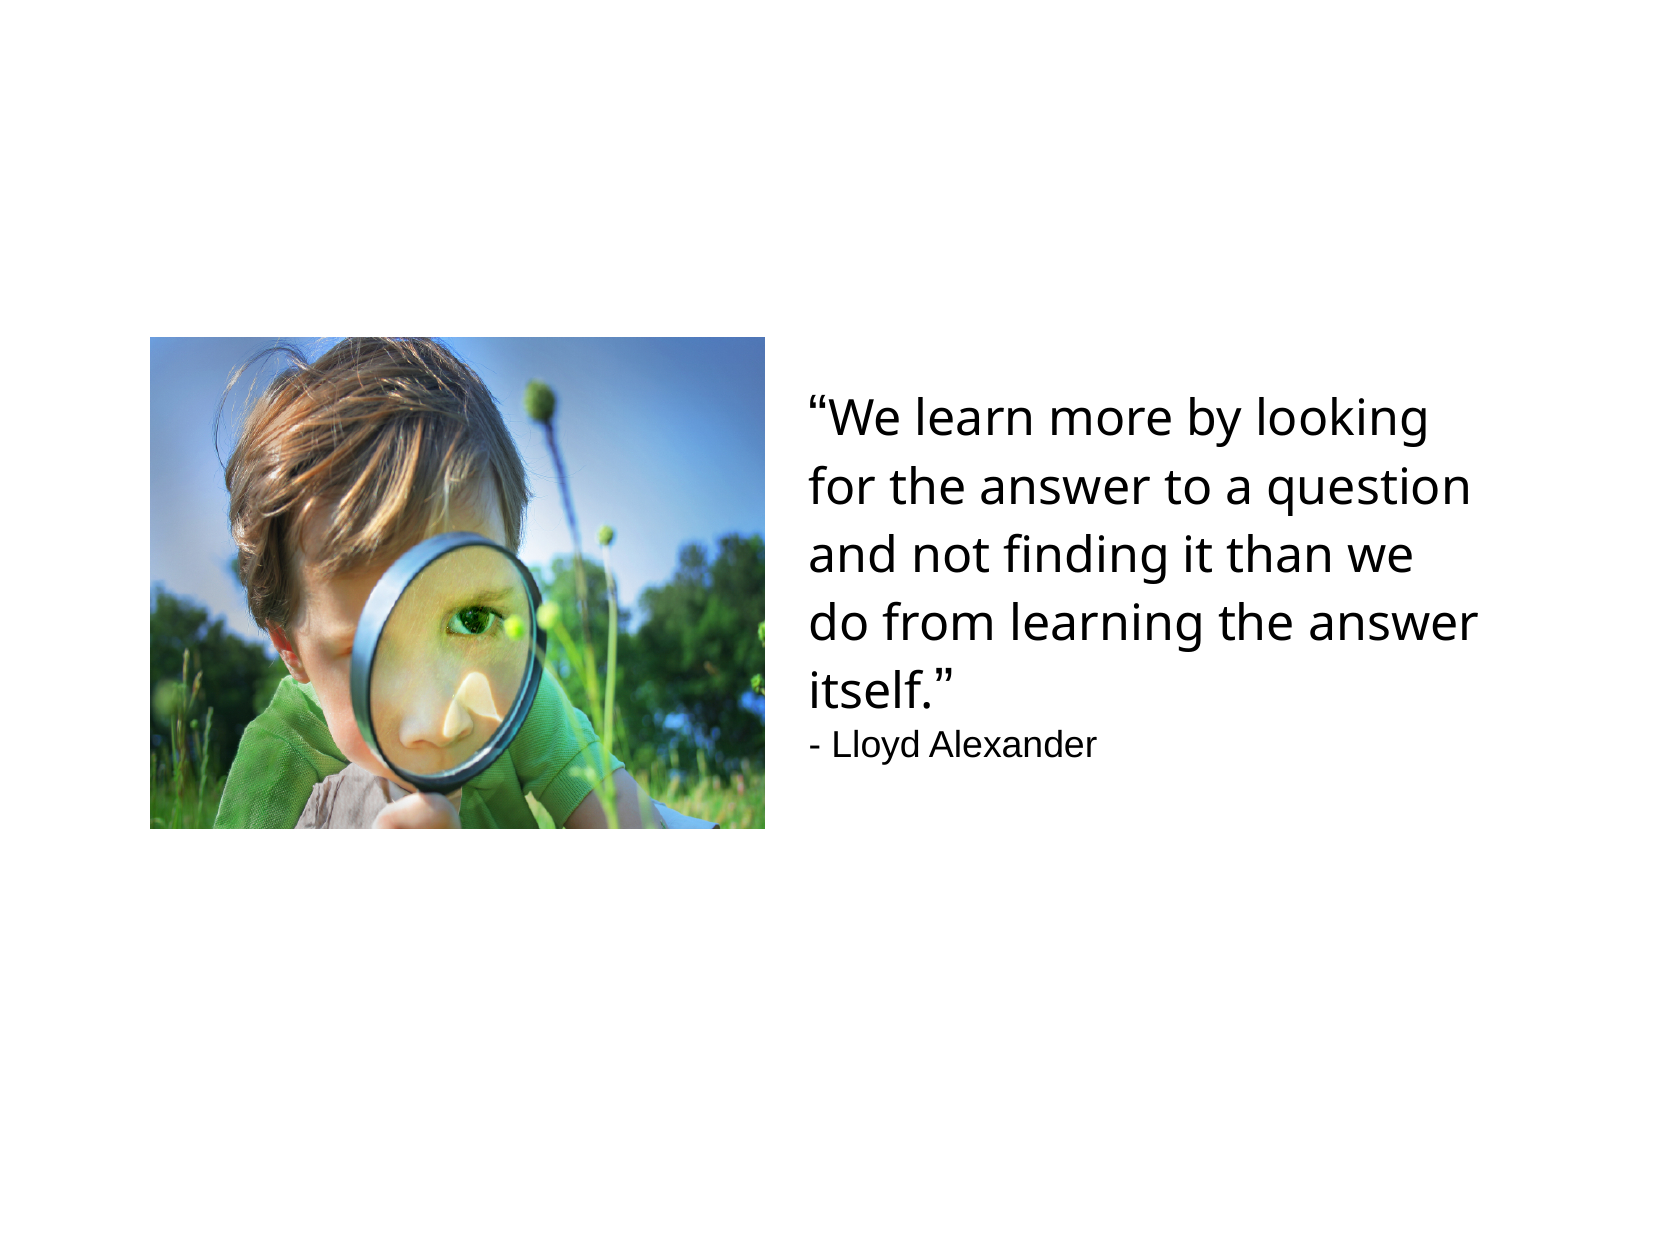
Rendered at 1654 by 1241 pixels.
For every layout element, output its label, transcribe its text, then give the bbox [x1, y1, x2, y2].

picture [150, 337, 765, 829]
text_box “We learn more by looking for the answer to a question and not finding it than we do from learning the answer itself.” - Lloyd Alexander [793, 375, 1501, 829]
